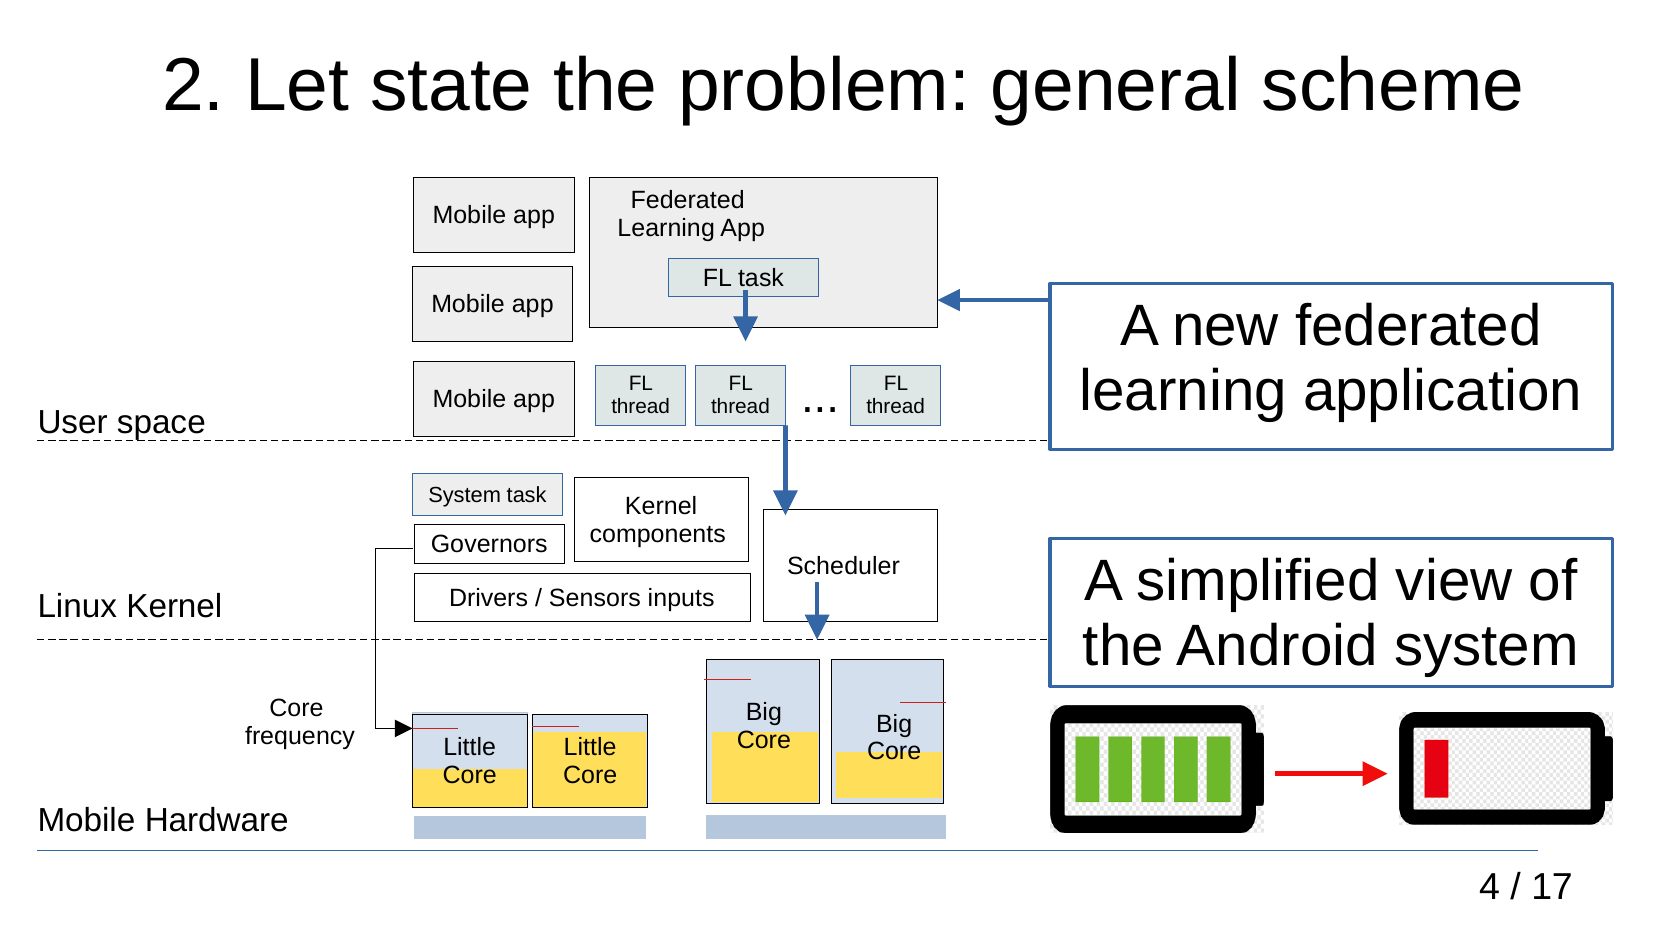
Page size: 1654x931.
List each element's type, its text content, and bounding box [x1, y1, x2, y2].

text_box A simplified view of the Android system [1050, 538, 1613, 687]
text_box System task [412, 473, 563, 516]
text_box [706, 772, 820, 804]
text_box Big Core [706, 679, 822, 772]
text_box Big Core [836, 690, 952, 784]
text_box FL thread [695, 365, 786, 426]
text_box Drivers / Sensors inputs [414, 573, 751, 622]
text_box Mobile Hardware [37, 789, 376, 851]
text_box Mobile app [412, 266, 573, 342]
text_box Core frequency [225, 702, 376, 741]
text_box Little Core [412, 714, 528, 808]
text_box Mobile app [413, 361, 575, 437]
text_box Linux Kernel [37, 586, 301, 625]
text_box Federated Learning App [599, 195, 784, 233]
text_box [706, 815, 946, 839]
text_box Mobile app [413, 177, 575, 253]
text_box Little Core [532, 714, 648, 808]
text_box Governors [414, 524, 565, 564]
text_box A new federated learning application [1050, 283, 1613, 450]
text_box 4 / 17 [1464, 858, 1652, 929]
text_box [414, 816, 646, 839]
text_box FL task [668, 258, 819, 297]
text_box FL thread [595, 365, 686, 426]
text_box Kernel components [574, 477, 749, 562]
picture [1399, 712, 1613, 826]
text_box Scheduler [763, 509, 938, 622]
picture [1050, 705, 1264, 833]
text_box User space [37, 403, 301, 441]
text_box [706, 659, 820, 679]
text_box [589, 177, 938, 328]
title 2. Let state the problem: general scheme [150, 0, 1538, 169]
text_box FL thread [850, 365, 941, 426]
text_box ... [781, 359, 859, 435]
text_box [831, 659, 944, 804]
